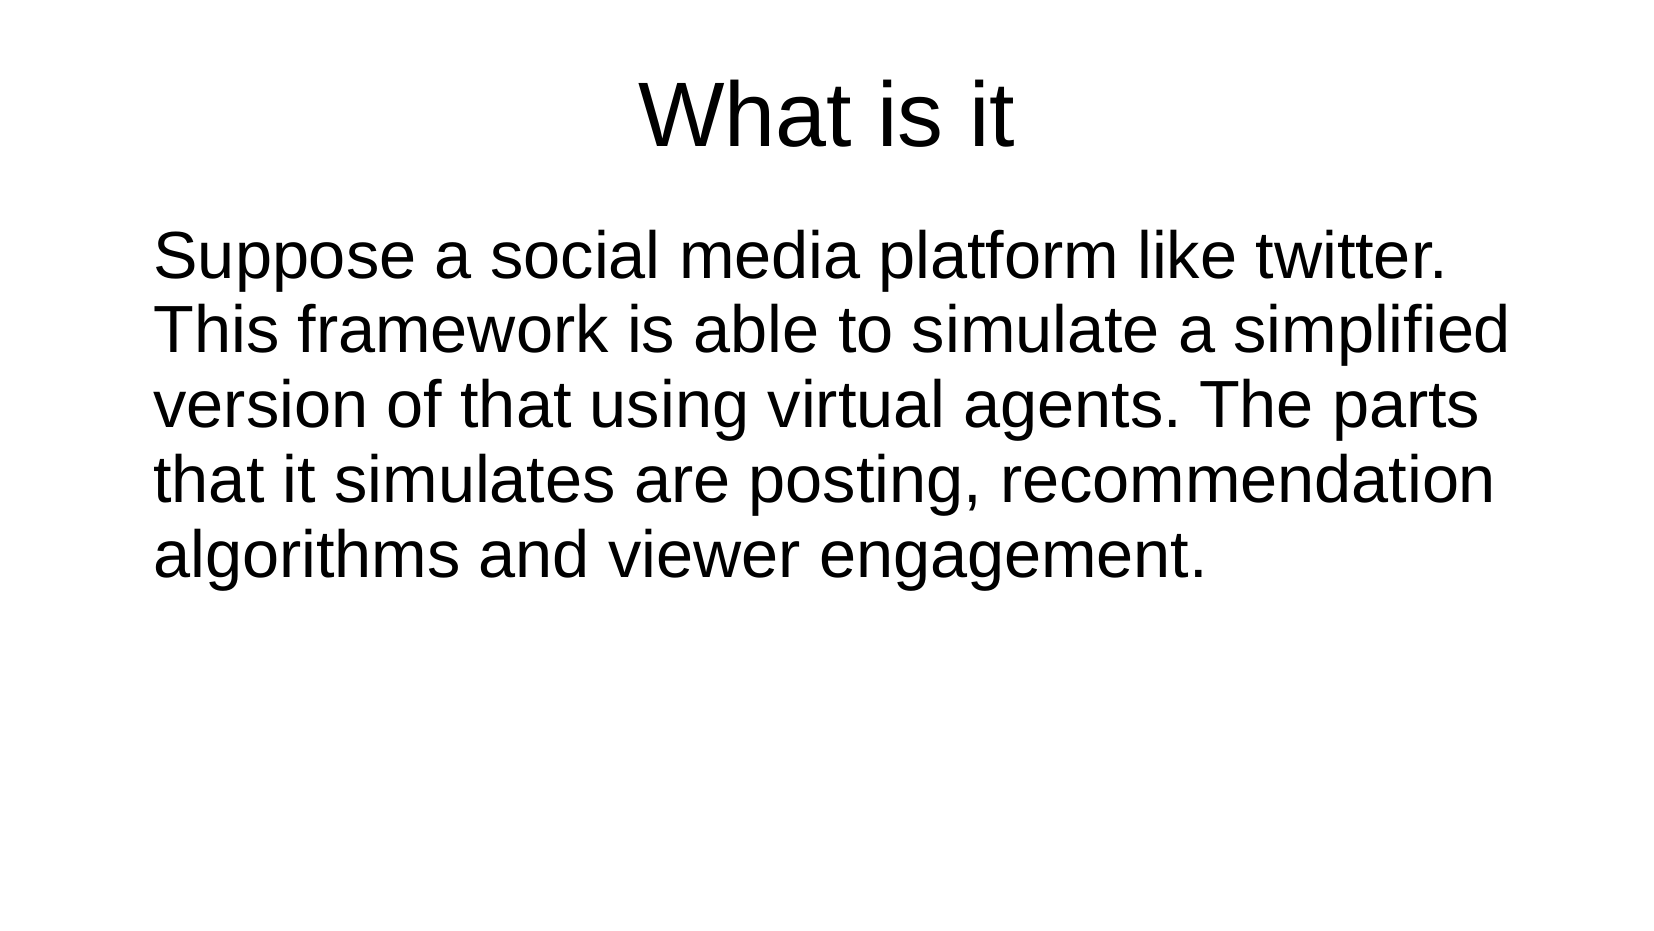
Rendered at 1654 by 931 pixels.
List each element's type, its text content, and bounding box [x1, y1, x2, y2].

title What is it [82, 37, 1571, 193]
list Suppose a social media platform like twitter. This framework is able to simulate a simplified version of that using virtual agents. The parts that it simulates are posting, recommendation algorithms and viewer engagement. [82, 217, 1571, 758]
